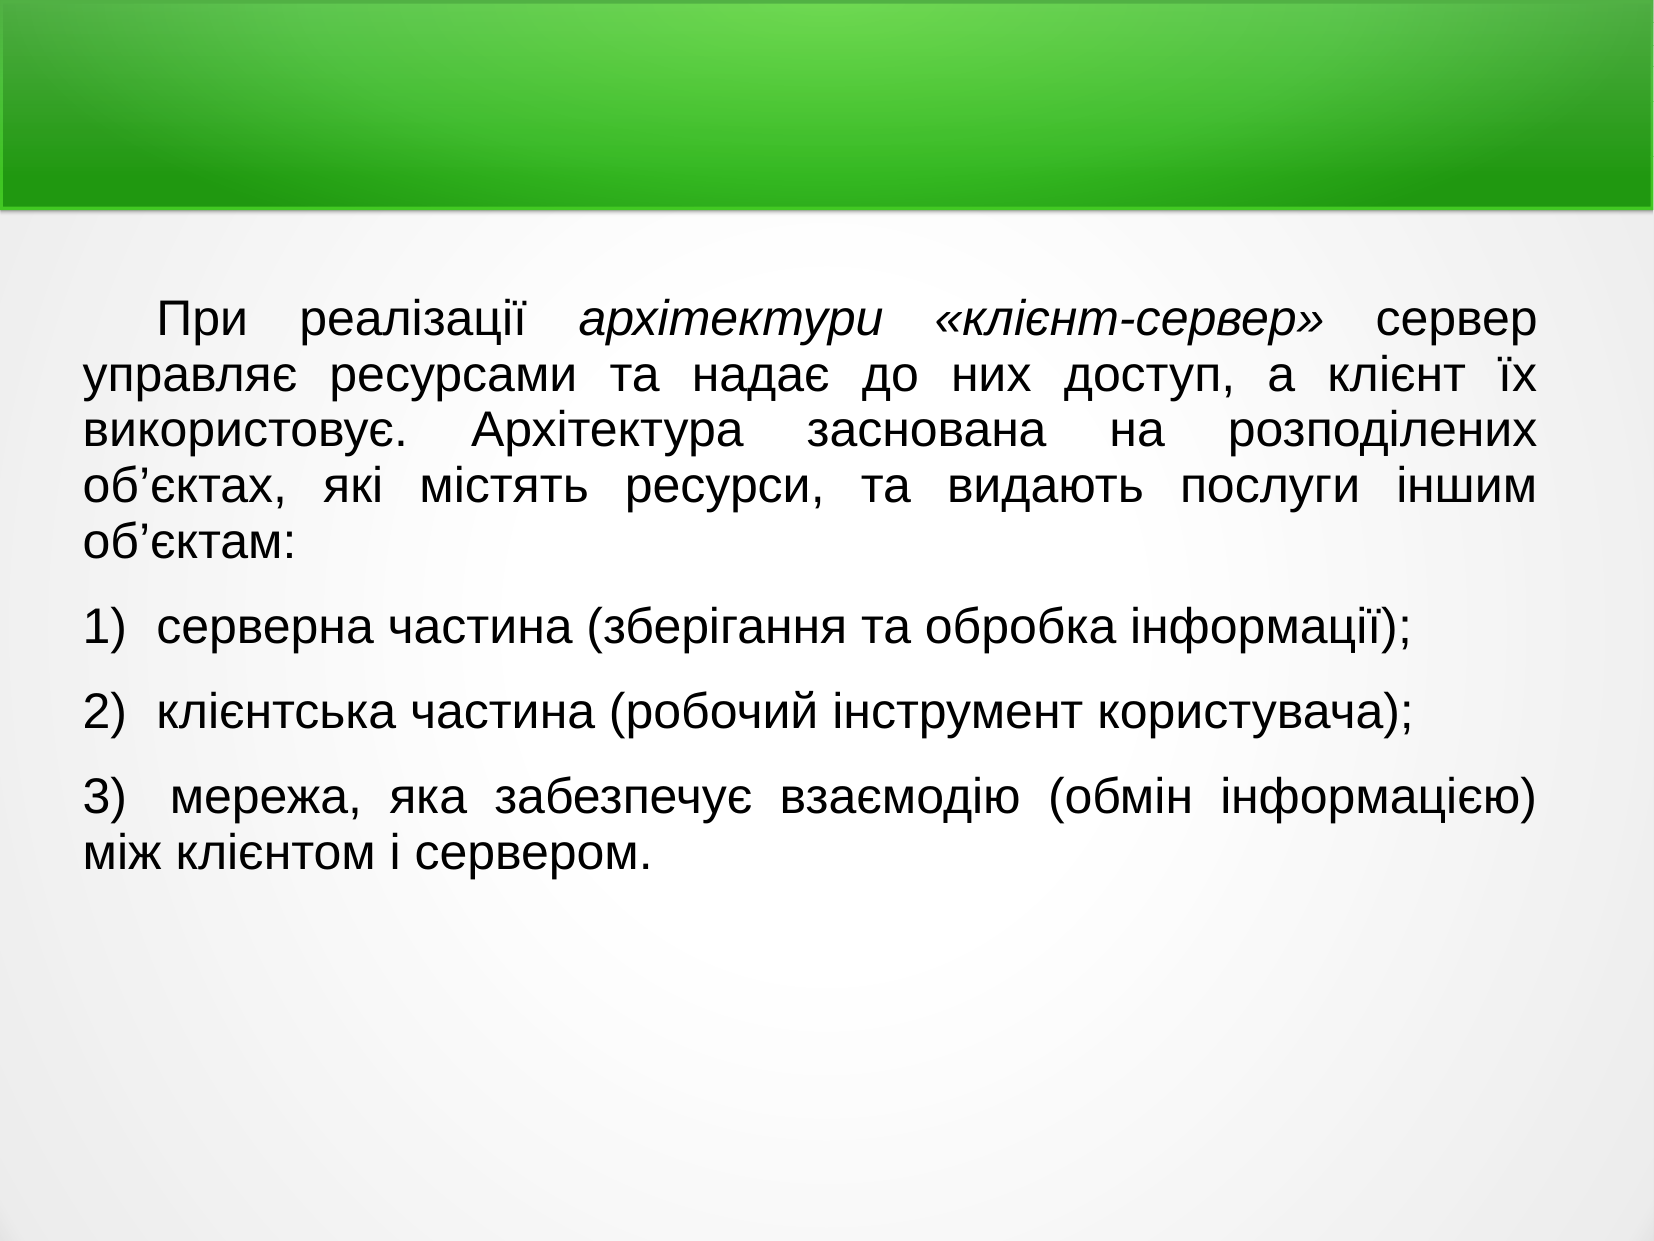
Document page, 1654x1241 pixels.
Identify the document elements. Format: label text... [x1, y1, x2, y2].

list При реалізації архітектури «клієнт-сервер» сервер управляє ресурсами та надає до них доступ, а клієнт їх використовує. Архітектура заснована на розподілених об’єктах, які містять ресурси, та видають послуги іншим об’єктам: 1) серверна частина (зберігання та обробка інформації); 2) клієнтська частина (робочий інструмент користувача); 3) мережа, яка забезпечує взаємодію (обмін інформацією) між клієнтом і сервером. [82, 290, 1538, 1010]
